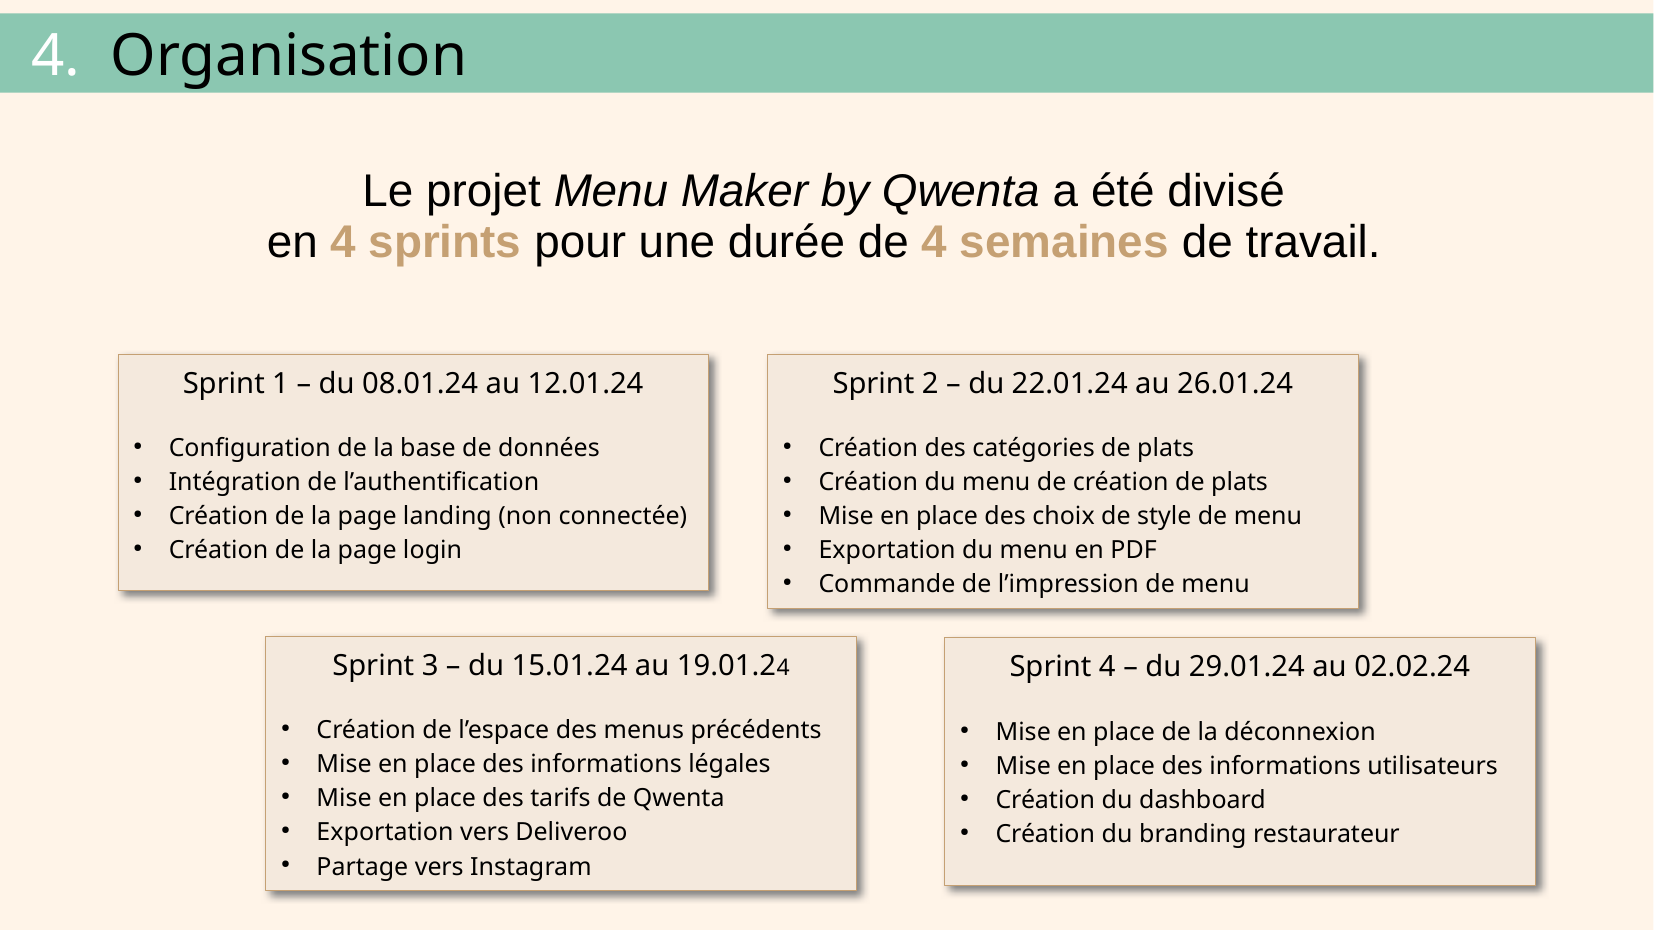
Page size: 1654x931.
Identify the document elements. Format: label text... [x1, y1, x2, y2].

text_box Sprint 2 – du 22.01.24 au 26.01.24 Création des catégories de plats Création du menu de création de plats Mise en place des choix de style de menu Exportation du menu en PDF Commande de l’impression de menu [767, 354, 1359, 592]
title 4. Organisation [0, 17, 1654, 89]
text_box Le projet Menu Maker by Qwenta a été divisé en 4 sprints pour une durée de 4 semaines de travail. [248, 136, 1400, 296]
text_box Sprint 3 – du 15.01.24 au 19.01.24 Création de l’espace des menus précédents Mise en place des informations légales Mise en place des tarifs de Qwenta Exportation vers Deliveroo Partage vers Instagram [265, 636, 857, 886]
text_box Sprint 1 – du 08.01.24 au 12.01.24 Configuration de la base de données Intégration de l’authentification Création de la page landing (non connectée) Création de la page login [118, 354, 709, 591]
text_box Sprint 4 – du 29.01.24 au 02.02.24 Mise en place de la déconnexion Mise en place des informations utilisateurs Création du dashboard Création du branding restaurateur [944, 637, 1536, 886]
